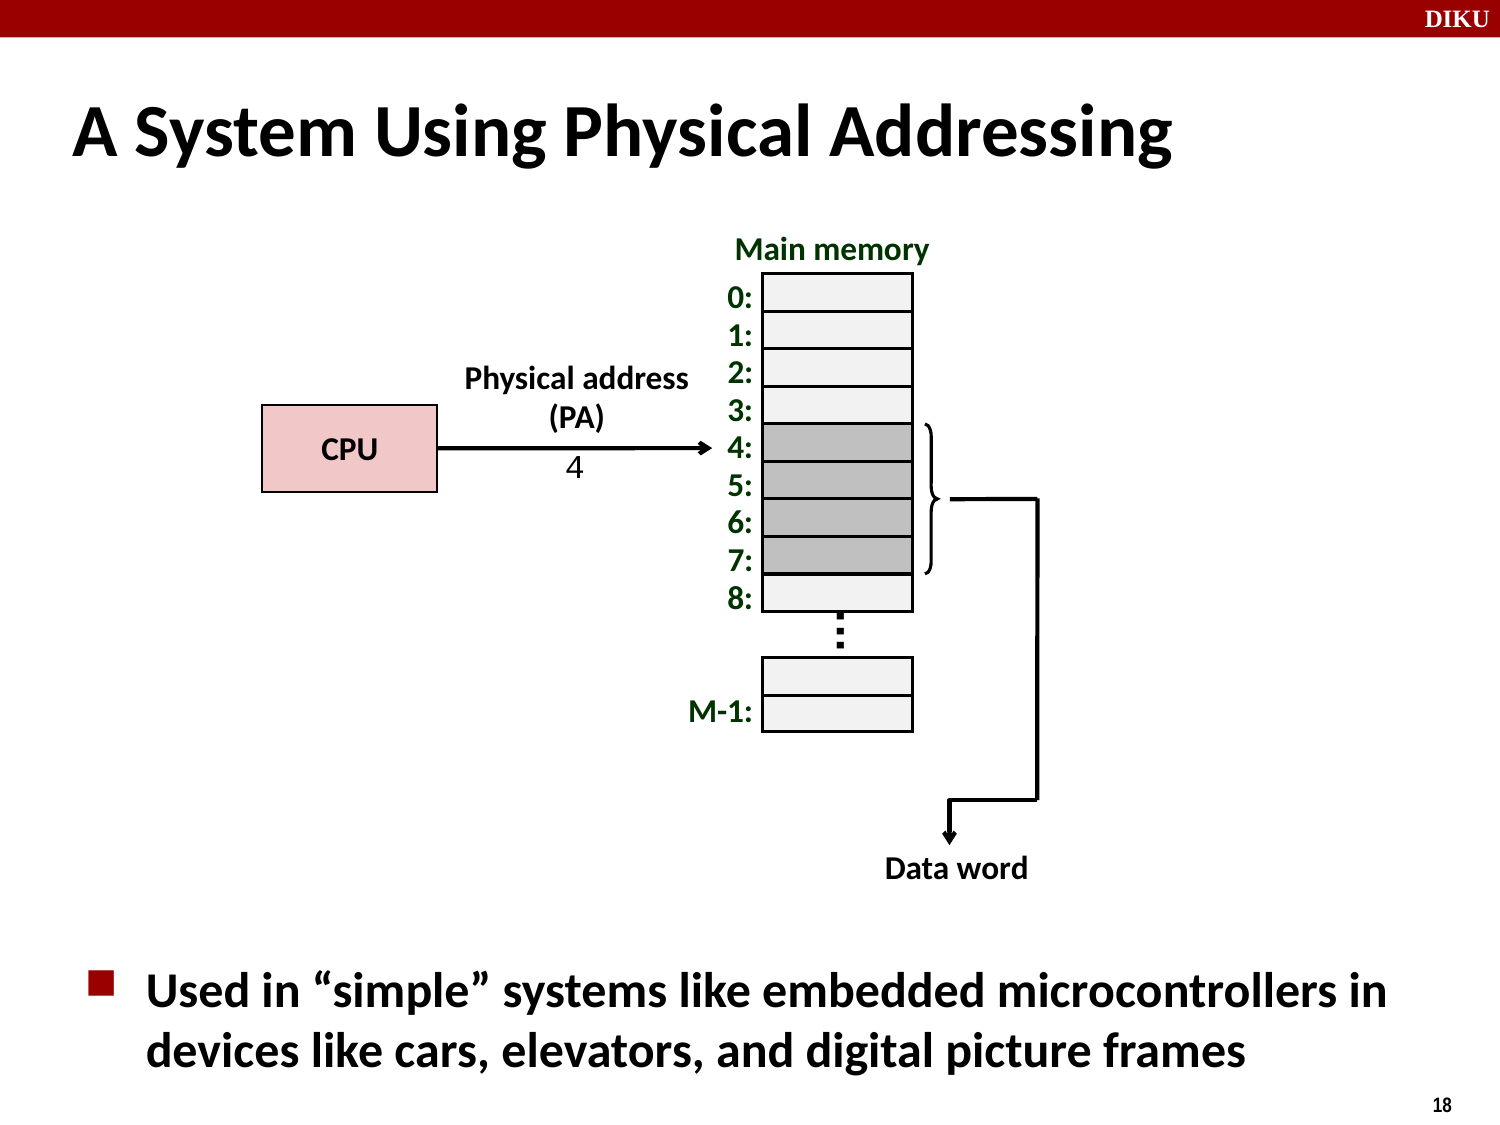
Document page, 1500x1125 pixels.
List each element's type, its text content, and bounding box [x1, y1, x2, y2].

text_box 4: [712, 423, 769, 460]
text_box Main memory [719, 224, 945, 280]
text_box 8: [712, 574, 769, 629]
text_box 5: [712, 460, 769, 498]
text_box Data word [870, 839, 1044, 896]
text_box Physical address (PA) [449, 350, 705, 445]
text_box ... [774, 612, 925, 650]
text_box 2: [712, 348, 762, 385]
text_box 1: [712, 310, 762, 348]
text_box 7: [712, 535, 769, 574]
text_box [762, 273, 913, 612]
text_box Used in “simple” systems like embedded microcontrollers in devices like cars, elevators, and digital picture frames [74, 949, 1438, 1095]
text_box M-1: [673, 686, 769, 742]
text_box CPU [262, 404, 438, 493]
text_box 4 [550, 437, 600, 493]
text_box 6: [712, 498, 769, 535]
text_box 0: [712, 273, 762, 310]
text_box 3: [712, 385, 762, 423]
text_box [762, 657, 913, 732]
text_box A System Using Physical Addressing [57, 62, 1488, 191]
